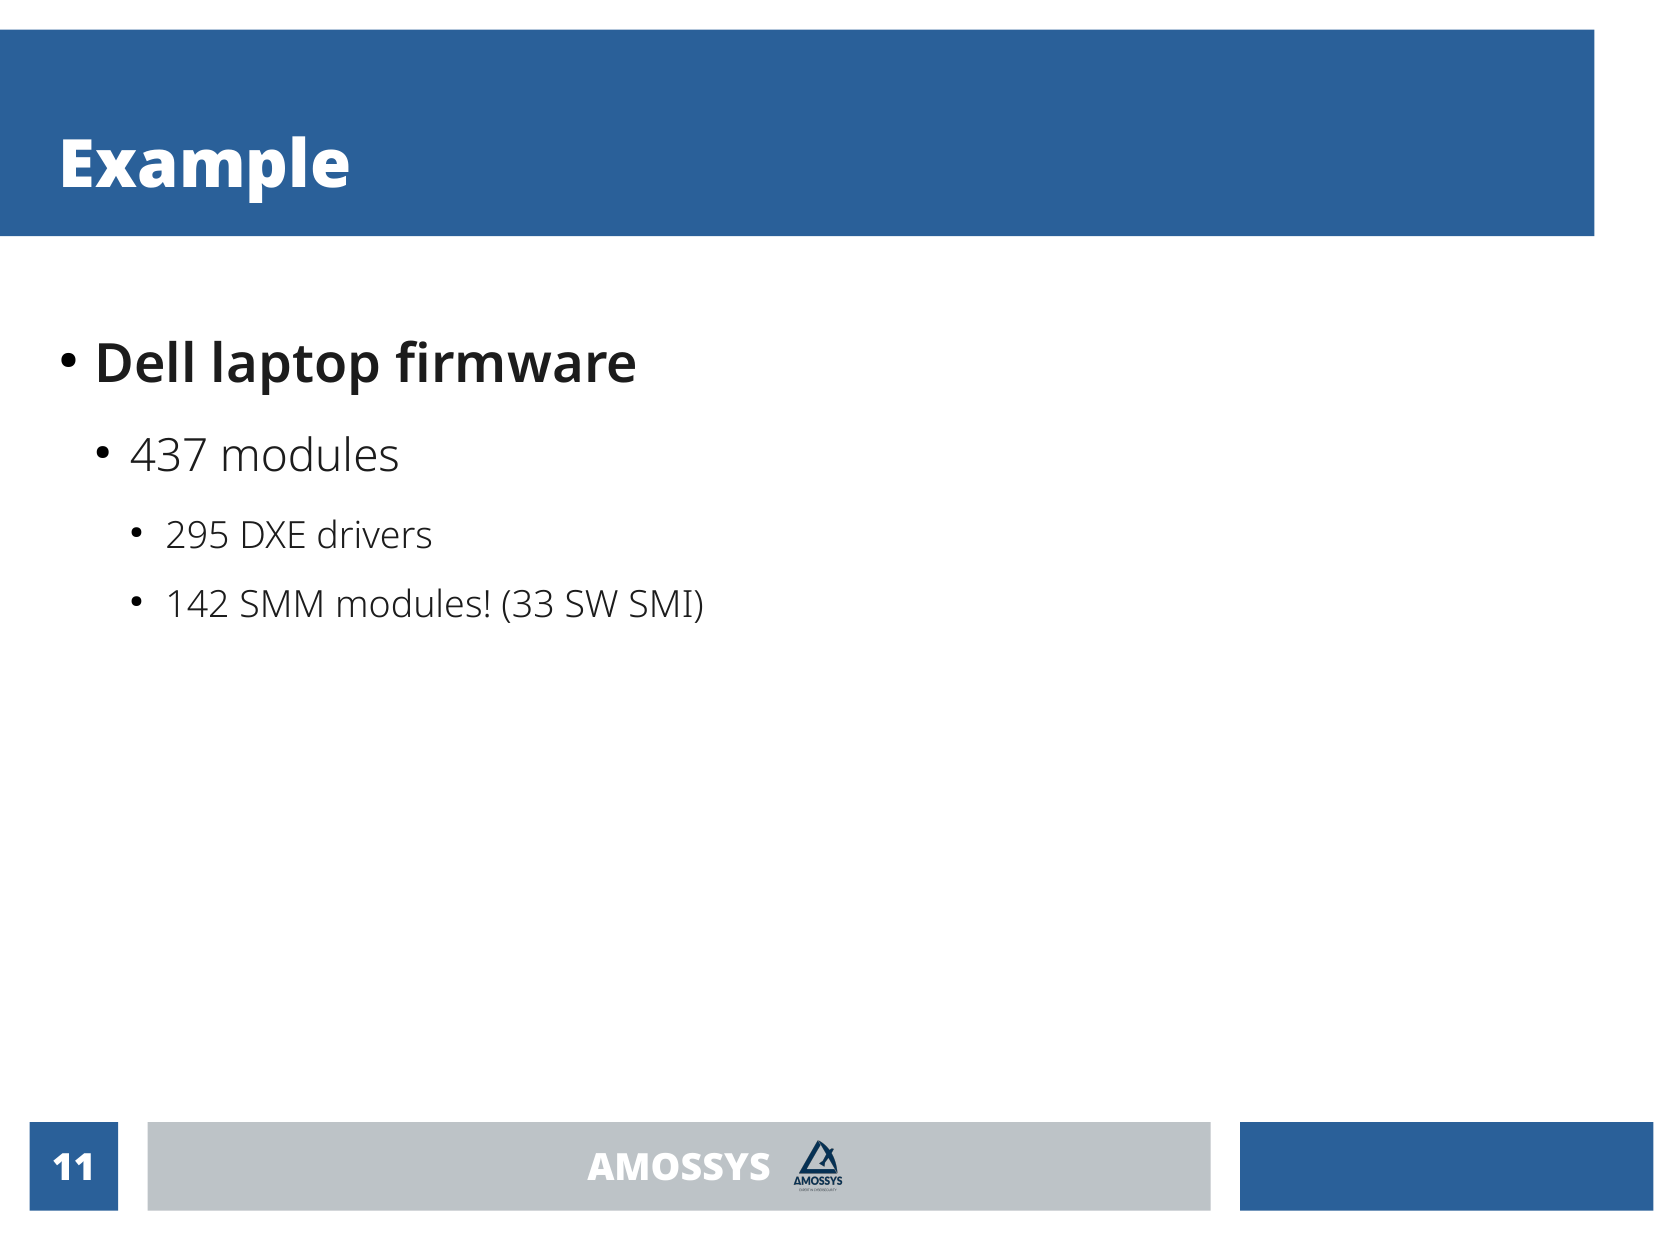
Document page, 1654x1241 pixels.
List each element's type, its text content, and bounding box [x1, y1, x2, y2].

title Example [59, 59, 1595, 207]
list Dell laptop firmware 437 modules 295 DXE drivers 142 SMM modules! (33 SW SMI) [59, 324, 1565, 1093]
picture [791, 1139, 845, 1193]
